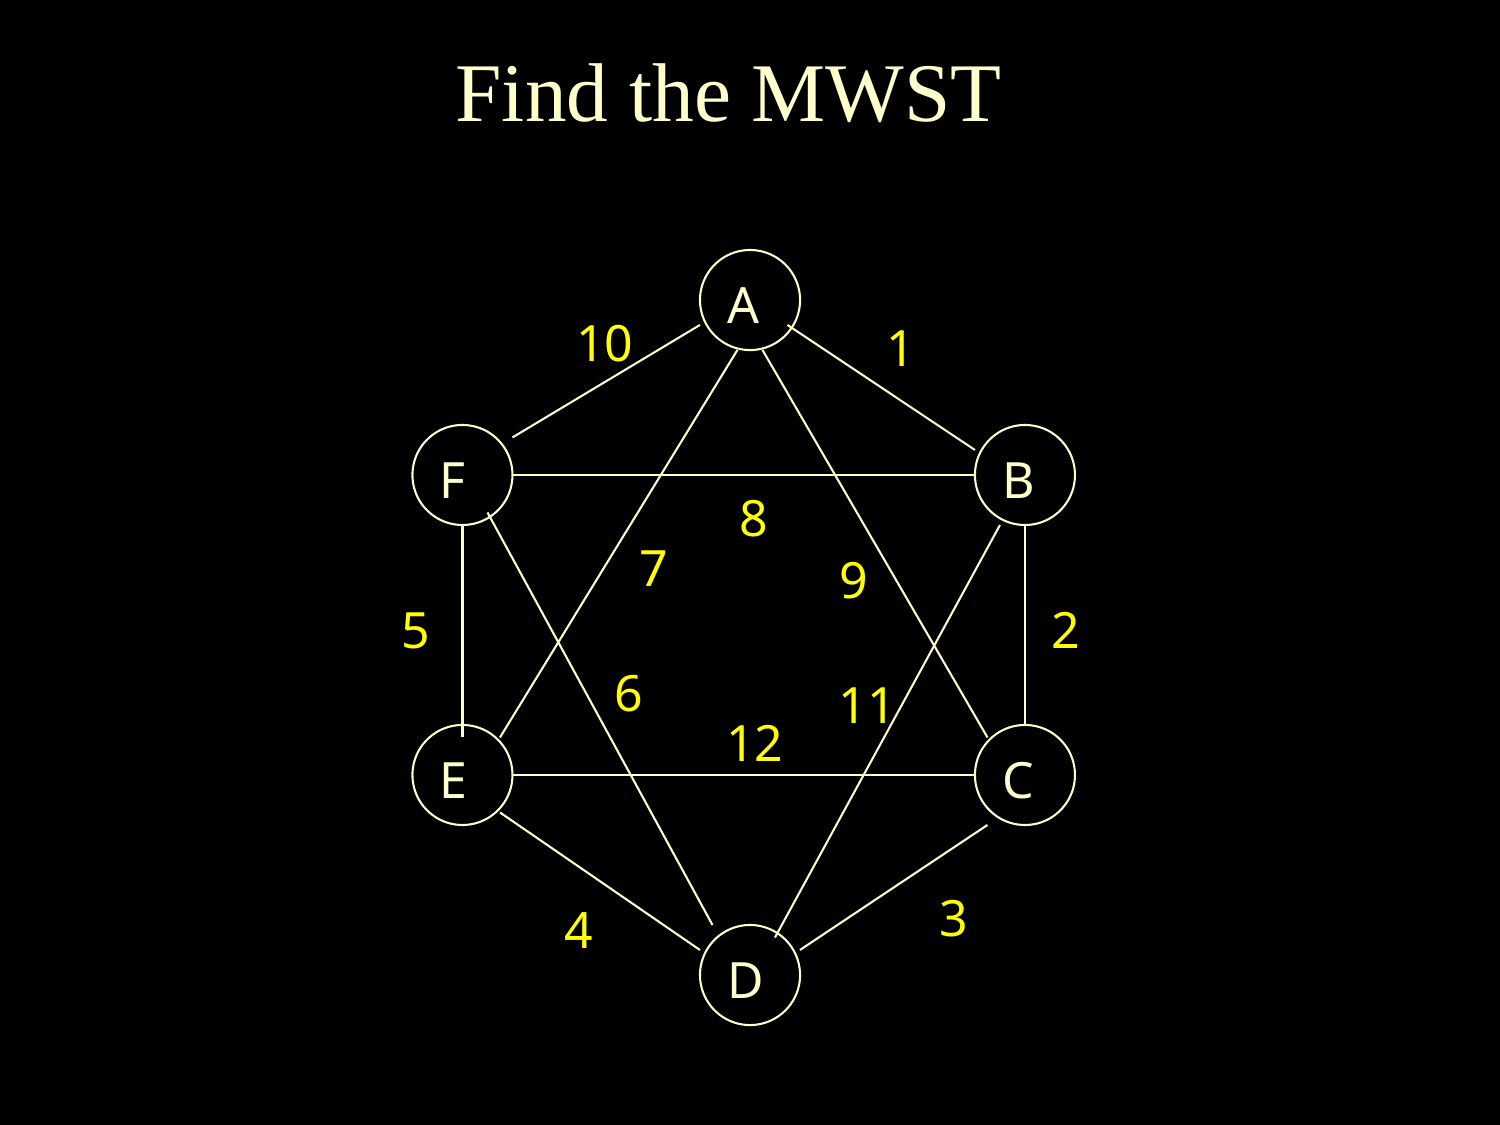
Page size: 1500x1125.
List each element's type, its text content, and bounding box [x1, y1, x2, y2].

text_box 1 [872, 305, 931, 390]
text_box 2 [1037, 587, 1096, 672]
text_box 11 [824, 662, 911, 747]
text_box A [712, 262, 772, 347]
text_box B [987, 437, 1047, 522]
text_box D [712, 937, 772, 1022]
text_box E [425, 737, 484, 822]
text_box C [987, 737, 1047, 822]
text_box 8 [724, 474, 783, 559]
title Find the MWST [0, 37, 1458, 150]
text_box 6 [599, 649, 658, 734]
text_box 9 [824, 537, 883, 622]
text_box 10 [561, 299, 649, 384]
text_box 5 [387, 587, 446, 672]
text_box 3 [924, 874, 983, 959]
text_box 4 [549, 887, 608, 972]
text_box 12 [711, 699, 799, 784]
text_box F [425, 437, 484, 522]
text_box 7 [624, 524, 683, 609]
